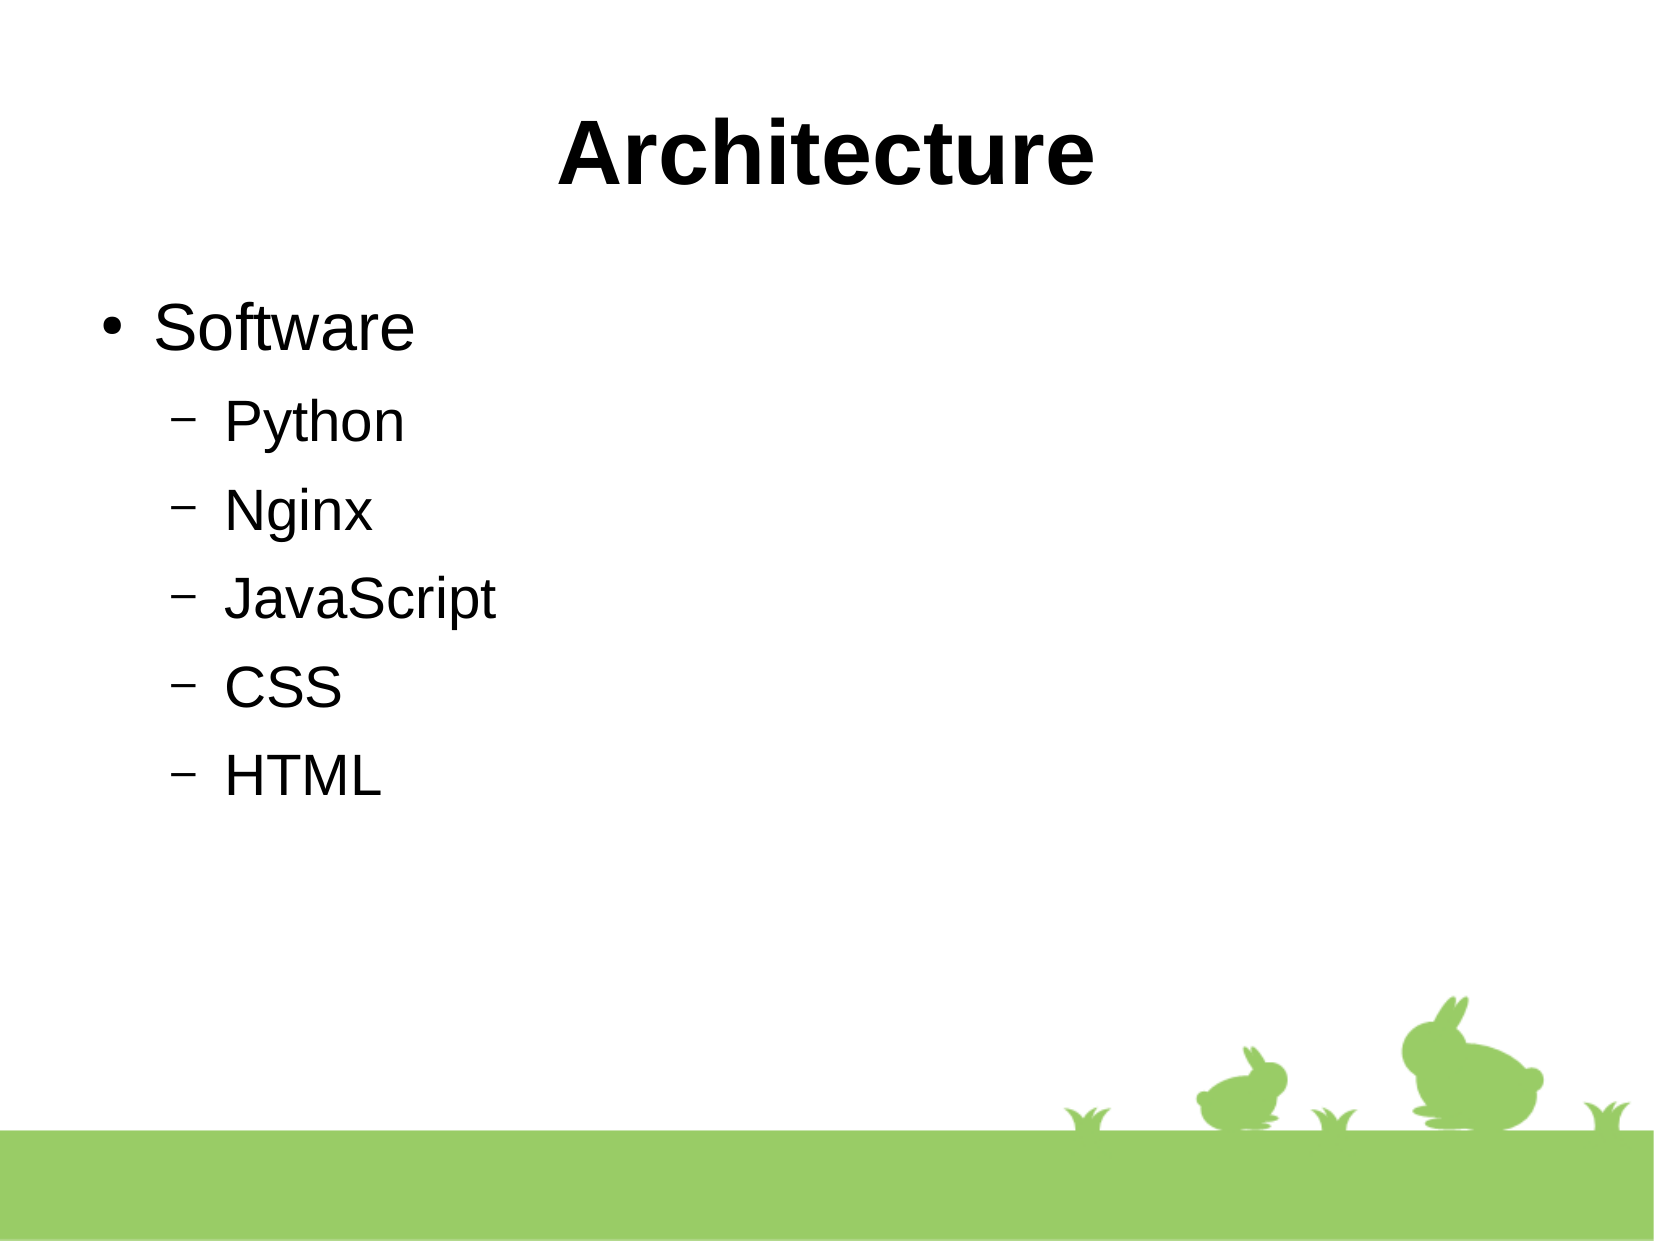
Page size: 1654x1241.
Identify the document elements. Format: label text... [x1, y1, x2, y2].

list Software Python Nginx JavaScript CSS HTML [82, 290, 1571, 1010]
picture [0, 0, 1654, 1241]
title Architecture [82, 49, 1571, 257]
